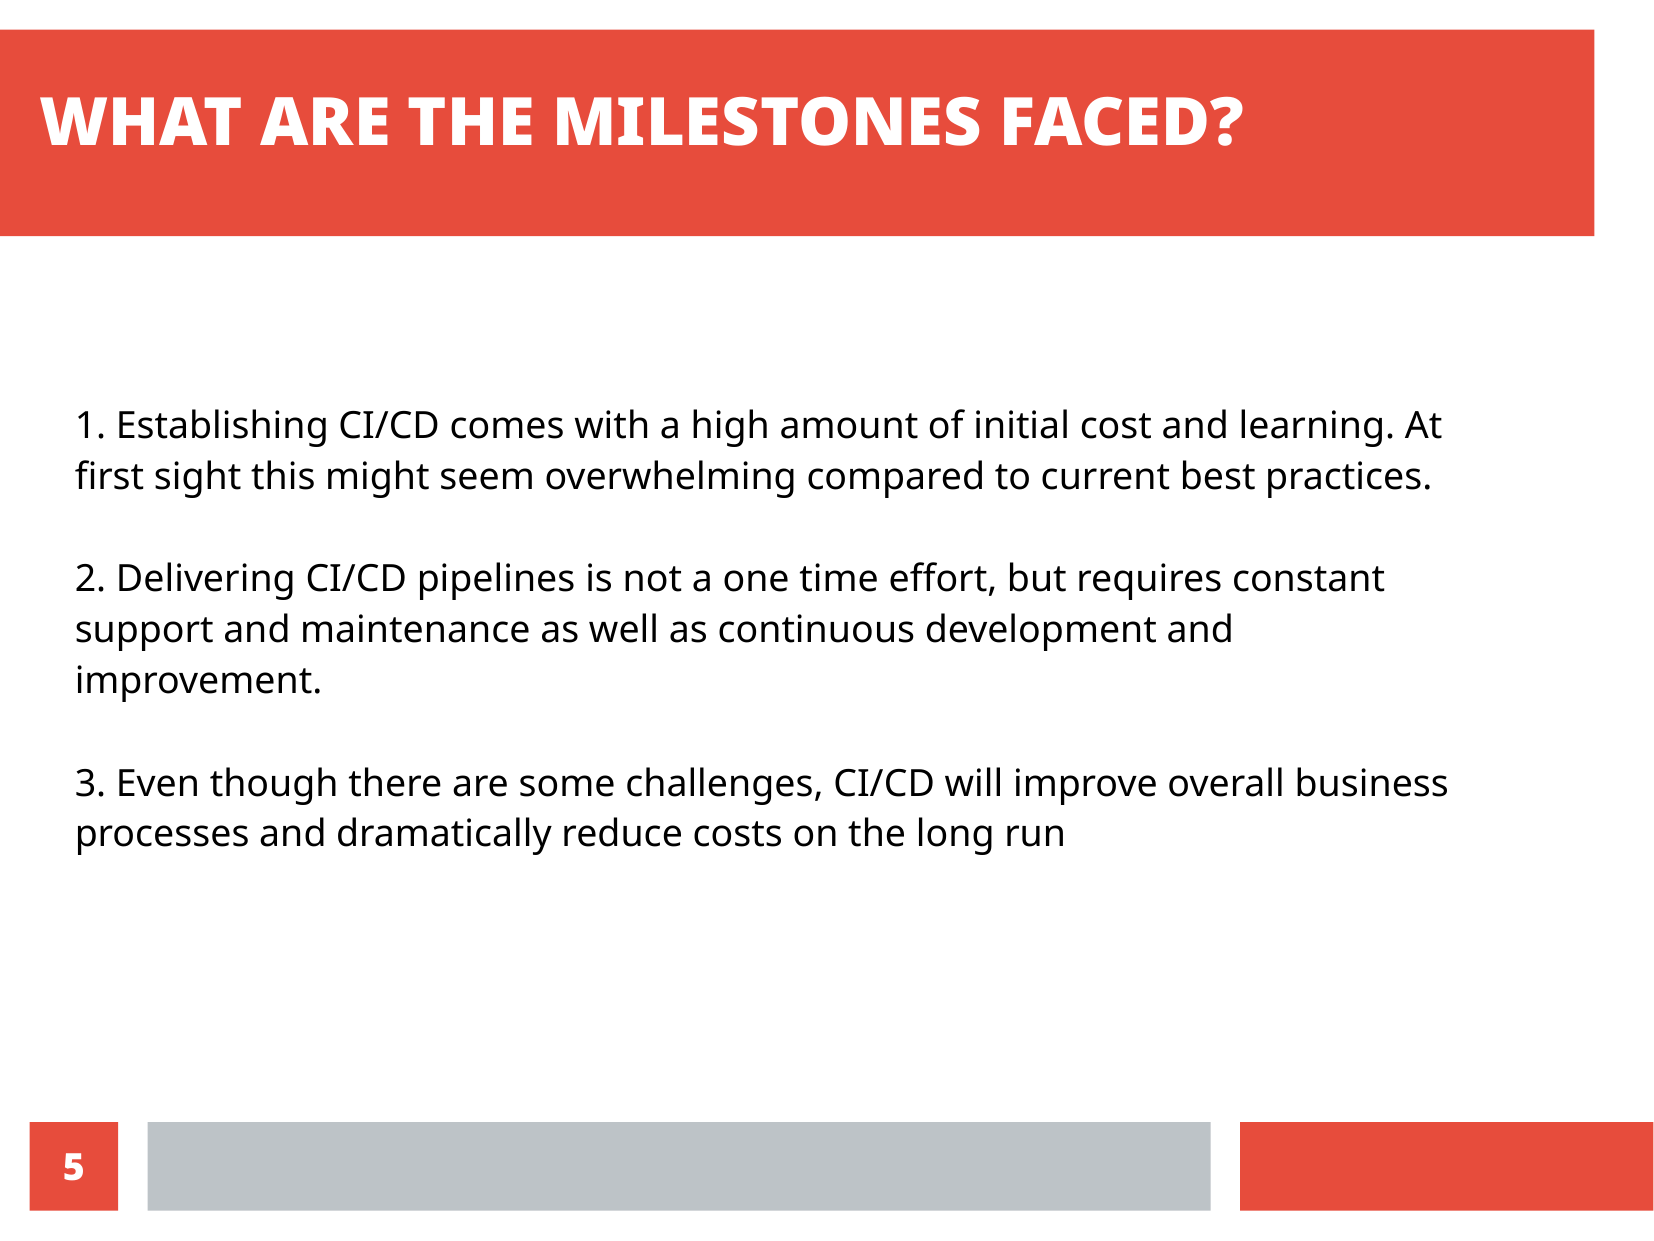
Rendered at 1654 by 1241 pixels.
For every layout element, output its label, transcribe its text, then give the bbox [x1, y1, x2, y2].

text_box 1. Establishing CI/CD comes with a high amount of initial cost and learning. At first sight this might seem overwhelming compared to current best practices. 2. Delivering CI/CD pipelines is not a one time effort, but requires constant support and maintenance as well as continuous development and improvement. 3. Even though there are some challenges, CI/CD will improve overall business processes and dramatically reduce costs on the long run [60, 391, 1486, 886]
title WHAT ARE THE MILESTONES FACED? [39, 63, 1576, 166]
